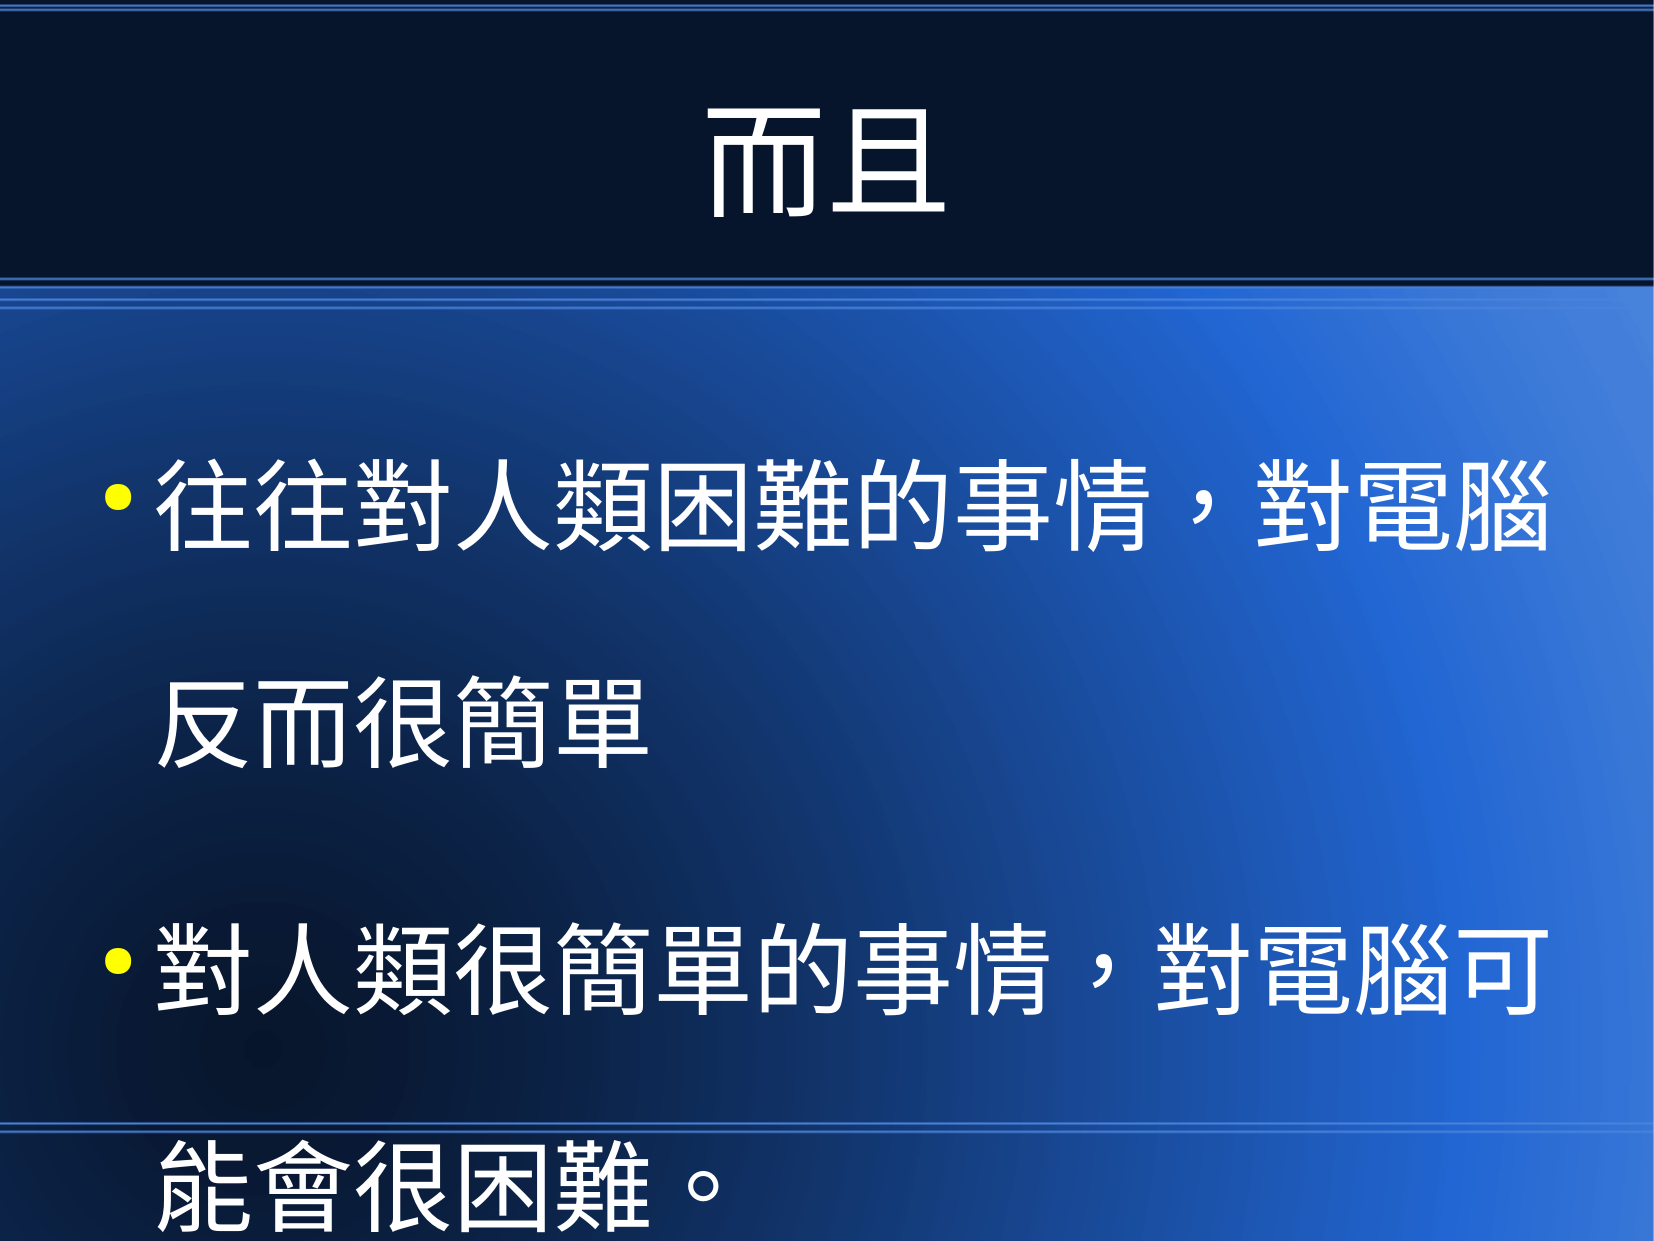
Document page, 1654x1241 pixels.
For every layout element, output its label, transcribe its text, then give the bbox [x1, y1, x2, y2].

title 而且 [82, 49, 1571, 257]
picture [0, 0, 1654, 1241]
list 往往對人類困難的事情，對電腦反而很簡單 對人類很簡單的事情，對電腦可能會很困難。 [82, 355, 1571, 1241]
